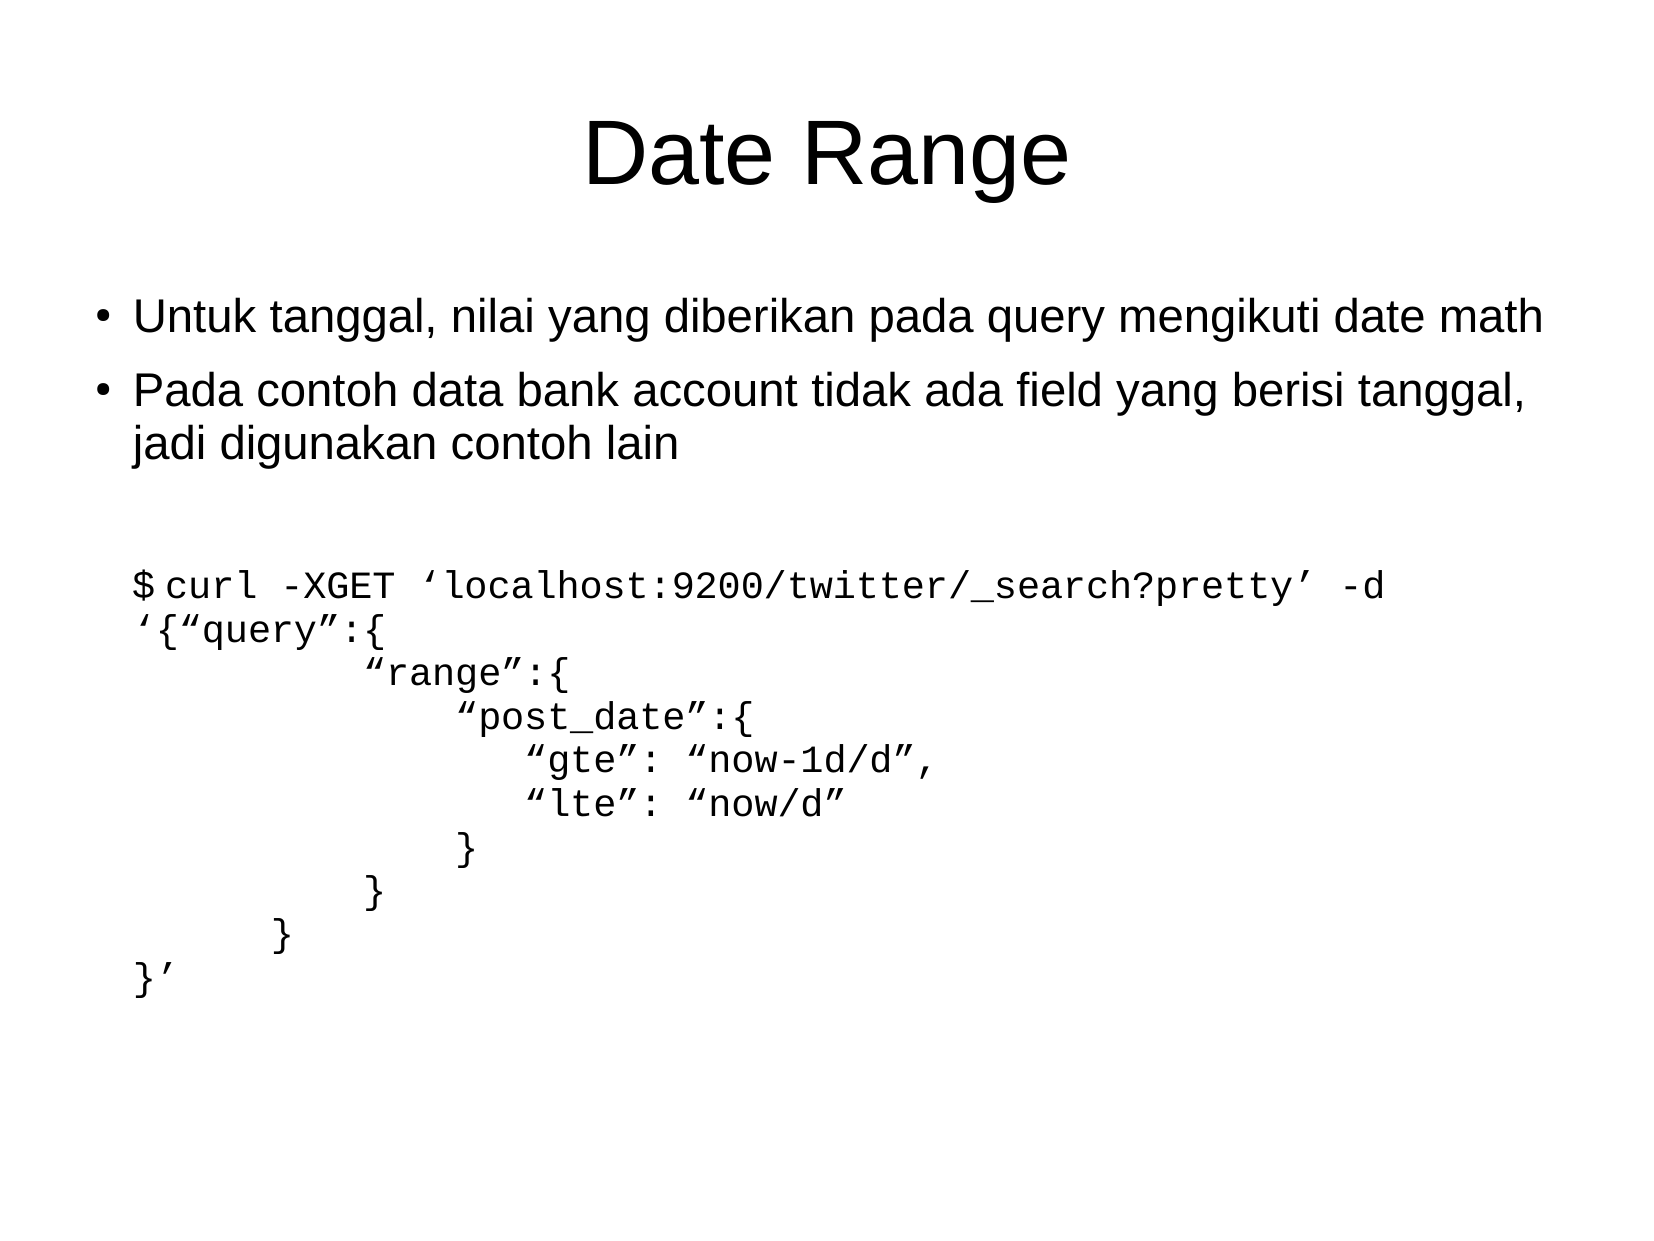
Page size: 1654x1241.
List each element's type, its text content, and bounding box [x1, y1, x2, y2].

title Date Range [82, 49, 1571, 257]
list Untuk tanggal, nilai yang diberikan pada query mengikuti date math Pada contoh data bank account tidak ada field yang berisi tanggal, jadi digunakan contoh lain $ curl -XGET ‘localhost:9200/twitter/_search?pretty’ -d ‘{“query”:{ “range”:{ “post_date”:{ “gte”: “now-1d/d”, “lte”: “now/d” } } } }’ [82, 290, 1571, 1010]
